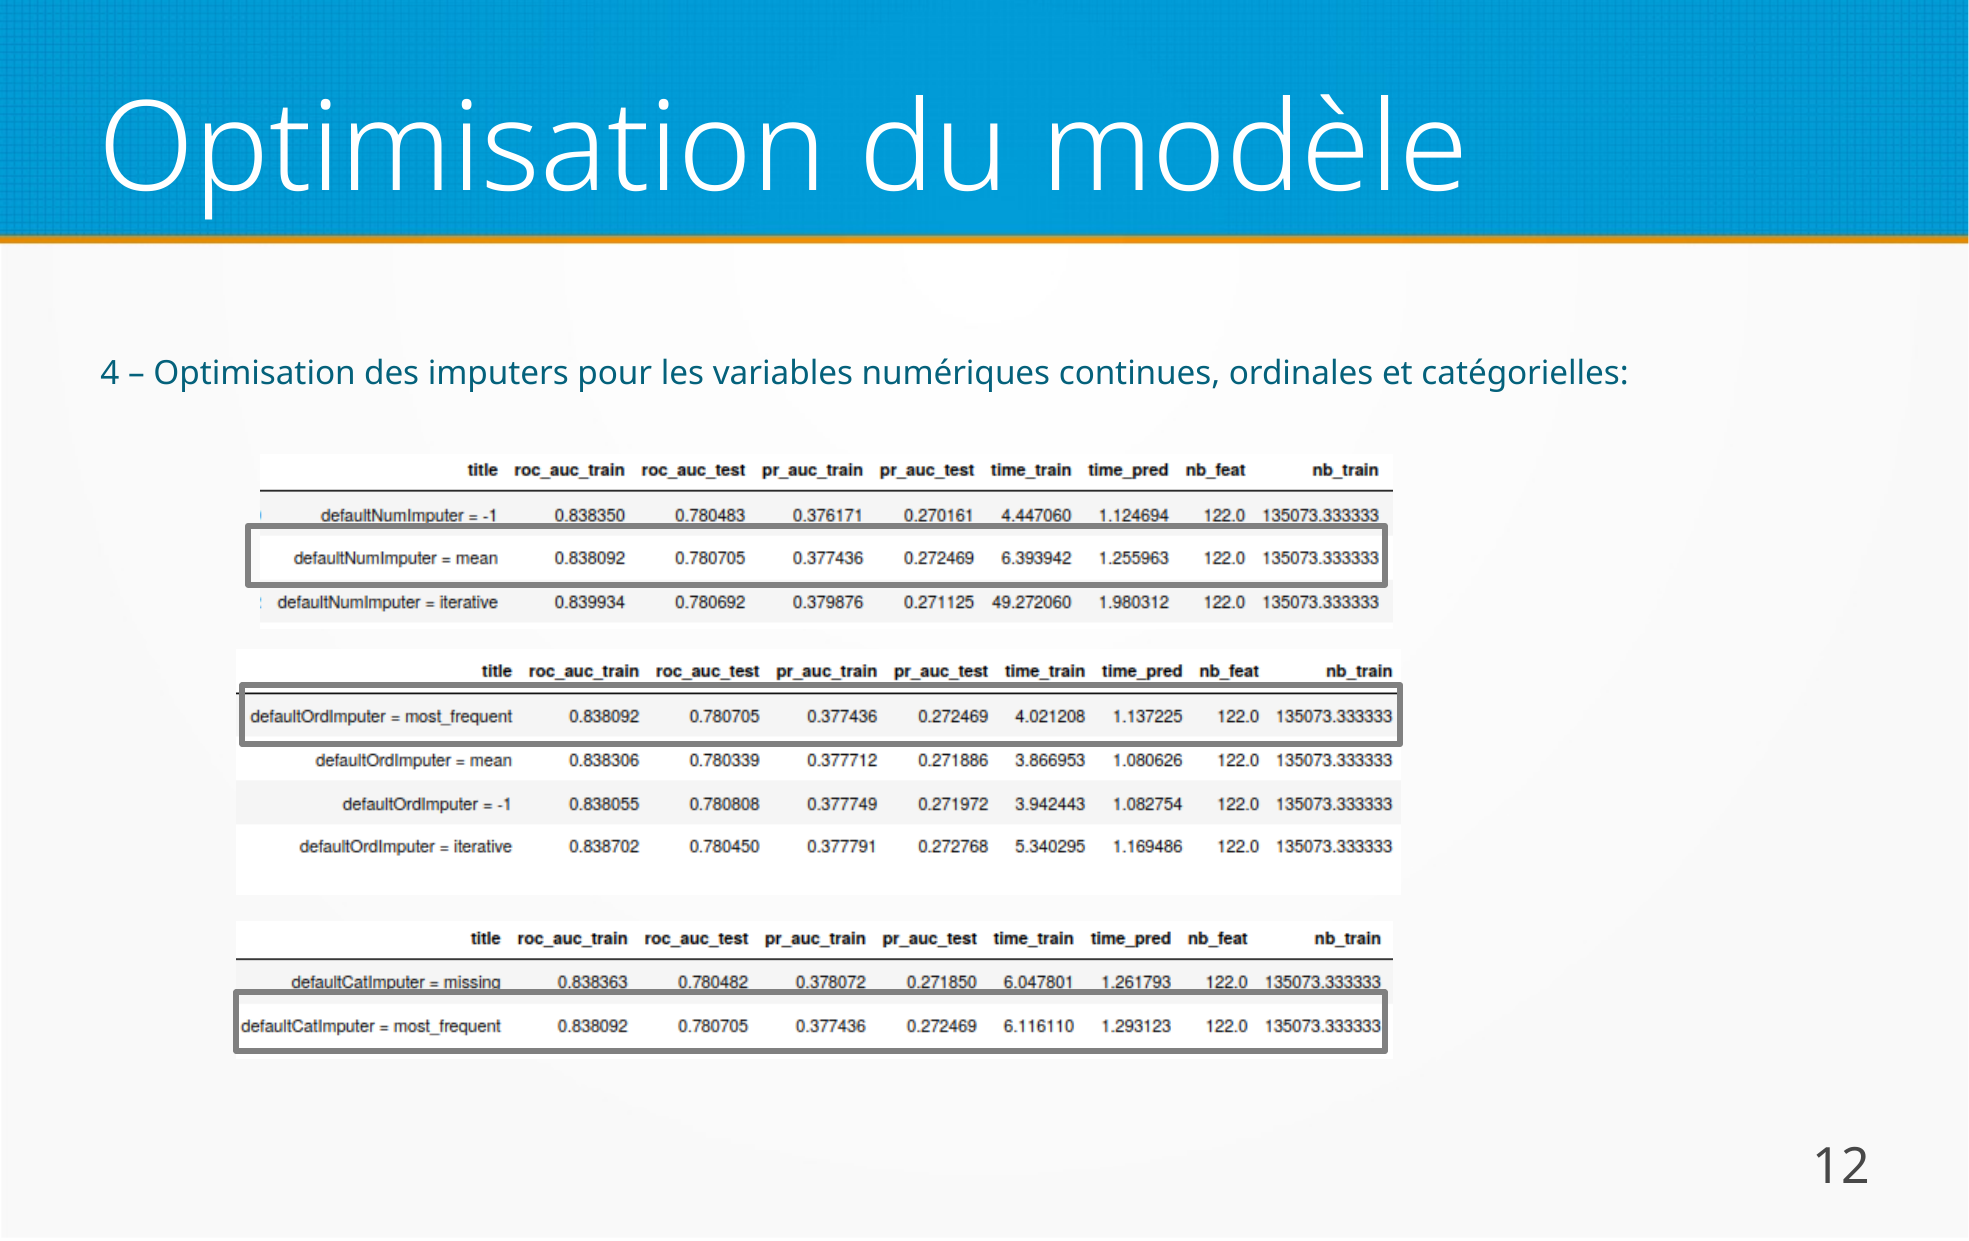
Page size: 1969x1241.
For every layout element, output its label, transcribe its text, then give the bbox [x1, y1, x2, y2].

picture [0, 233, 1969, 1241]
picture [245, 688, 1397, 741]
text_box 4 – Optimisation des imputers pour les variables numériques continues, ordinales et catégorielles: [94, 0, 1873, 877]
picture [260, 529, 1382, 582]
picture [260, 454, 1393, 629]
